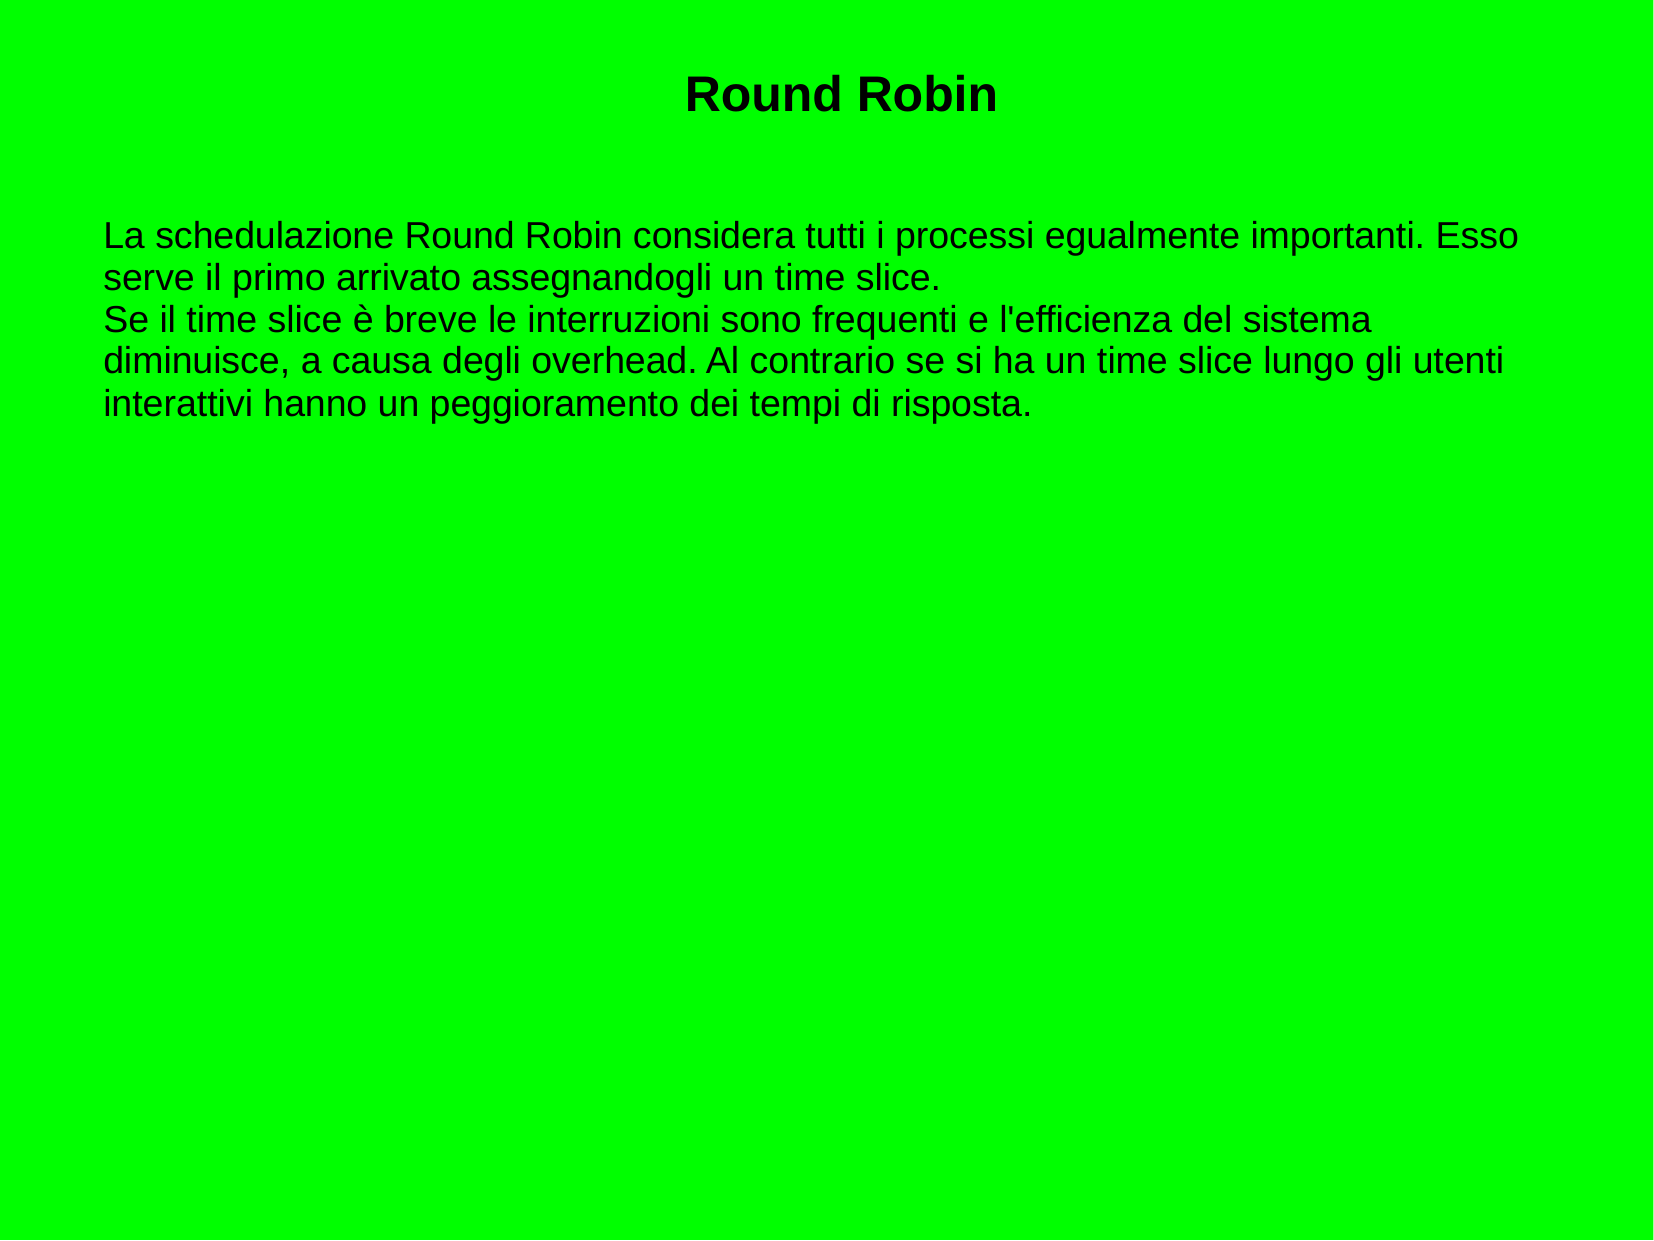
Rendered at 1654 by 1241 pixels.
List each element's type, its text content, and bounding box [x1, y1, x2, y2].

text_box La schedulazione Round Robin considera tutti i processi egualmente importanti. Esso serve il primo arrivato assegnandogli un time slice. Se il time slice è breve le interruzioni sono frequenti e l'efficienza del sistema diminuisce, a causa degli overhead. Al contrario se si ha un time slice lungo gli utenti interattivi hanno un peggioramento dei tempi di risposta. [88, 206, 1565, 432]
text_box Round Robin [383, 59, 1300, 130]
